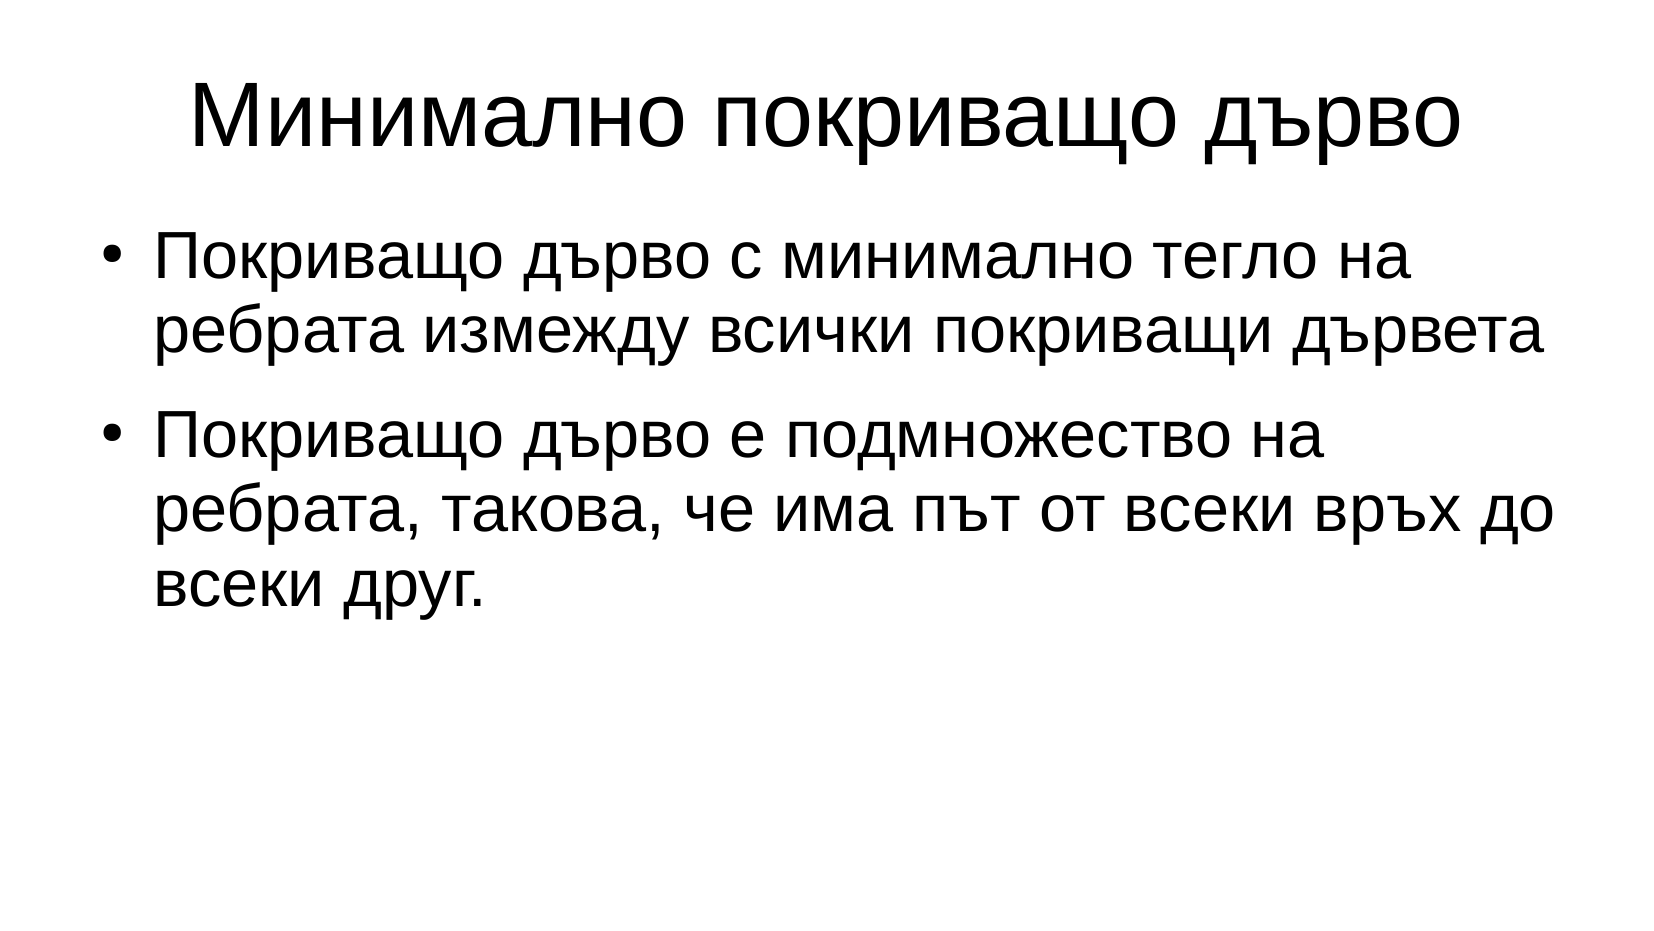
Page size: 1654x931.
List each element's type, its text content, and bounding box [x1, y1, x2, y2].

title Минимално покриващо дърво [82, 37, 1571, 193]
list Покриващо дърво с минимално тегло на ребрата измежду всички покриващи дървета Покриващо дърво е подмножество на ребрата, такова, че има път от всеки връх до всеки друг. [82, 217, 1571, 758]
